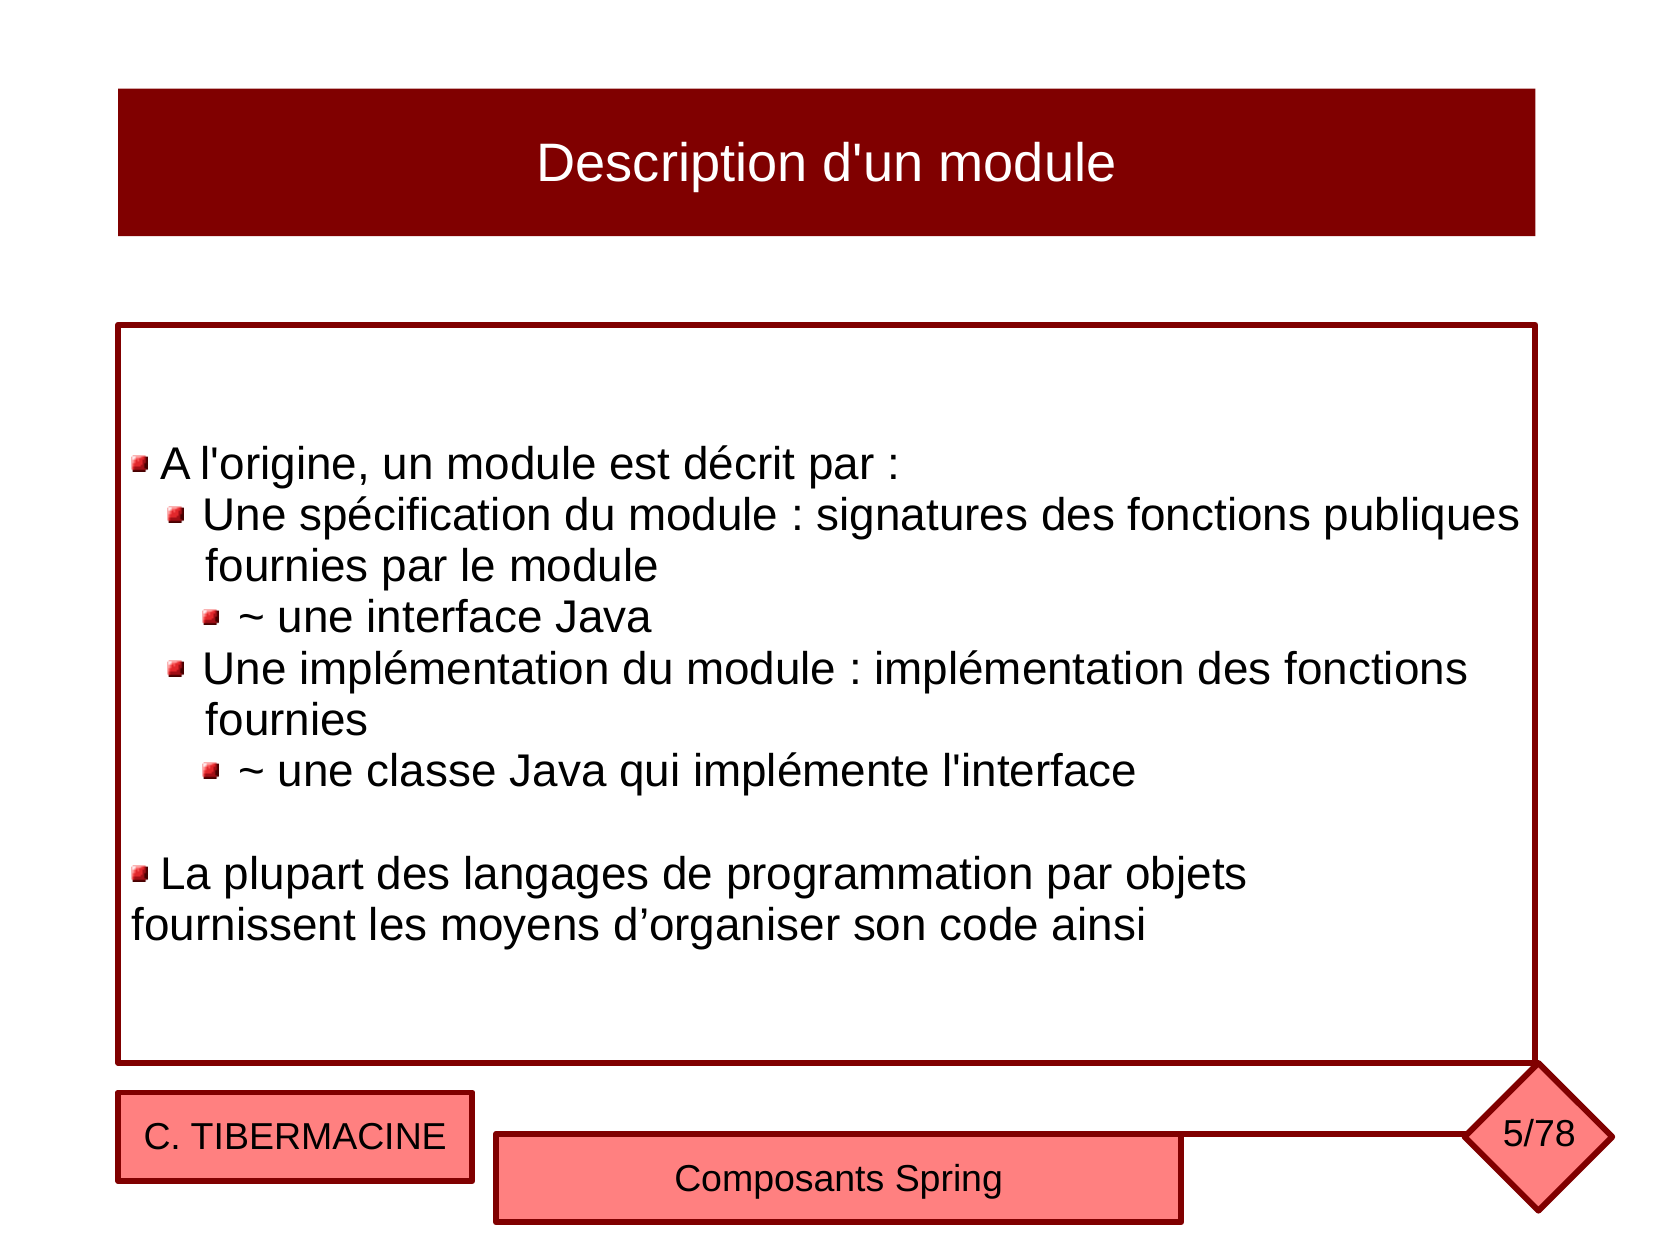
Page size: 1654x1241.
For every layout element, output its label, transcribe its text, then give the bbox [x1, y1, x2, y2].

text_box <numéro>/78 [1488, 1105, 1607, 1205]
text_box A l'origine, un module est décrit par : Une spécification du module : signatures des fonctions publiques fournies par le module ~ une interface Java Une implémentation du module : implémentation des fonctions fournies ~ une classe Java qui implémente l'interface La plupart des langages de programmation par objets fournissent les moyens d’organiser son code ainsi [118, 324, 1536, 1063]
picture [131, 455, 148, 472]
text_box Composants Spring [496, 1133, 1182, 1223]
picture [202, 609, 219, 625]
text_box [1464, 1113, 1488, 1161]
text_box [1532, 1205, 1545, 1211]
text_box [1607, 1131, 1613, 1143]
picture [167, 660, 184, 677]
text_box C. TIBERMACINE [118, 1092, 473, 1182]
picture [131, 865, 148, 882]
text_box Description d'un module [118, 88, 1536, 237]
picture [202, 762, 219, 779]
picture [167, 506, 184, 523]
text_box [1496, 1062, 1581, 1105]
